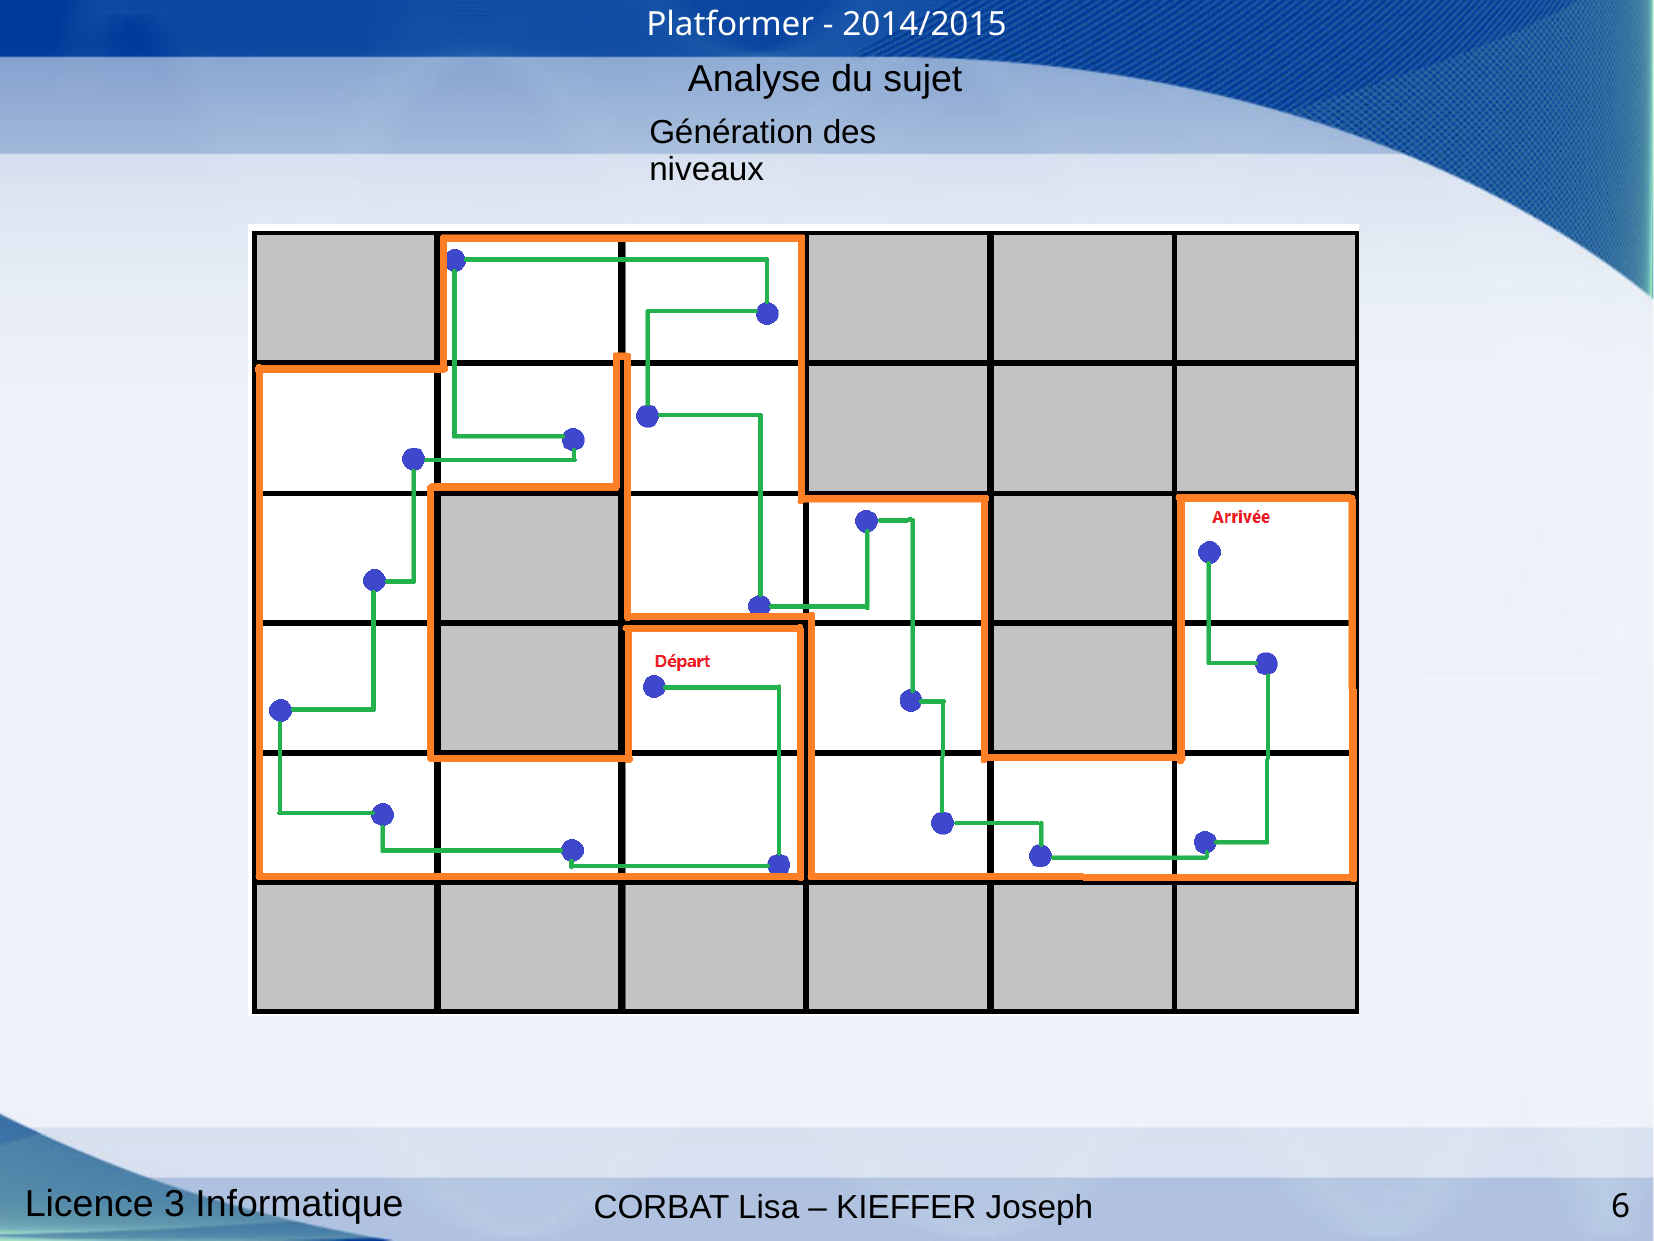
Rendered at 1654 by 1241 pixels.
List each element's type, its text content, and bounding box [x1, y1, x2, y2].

picture [0, 0, 1654, 1241]
text_box Génération des niveaux [634, 106, 1016, 159]
text_box Analyse du sujet [673, 49, 977, 106]
